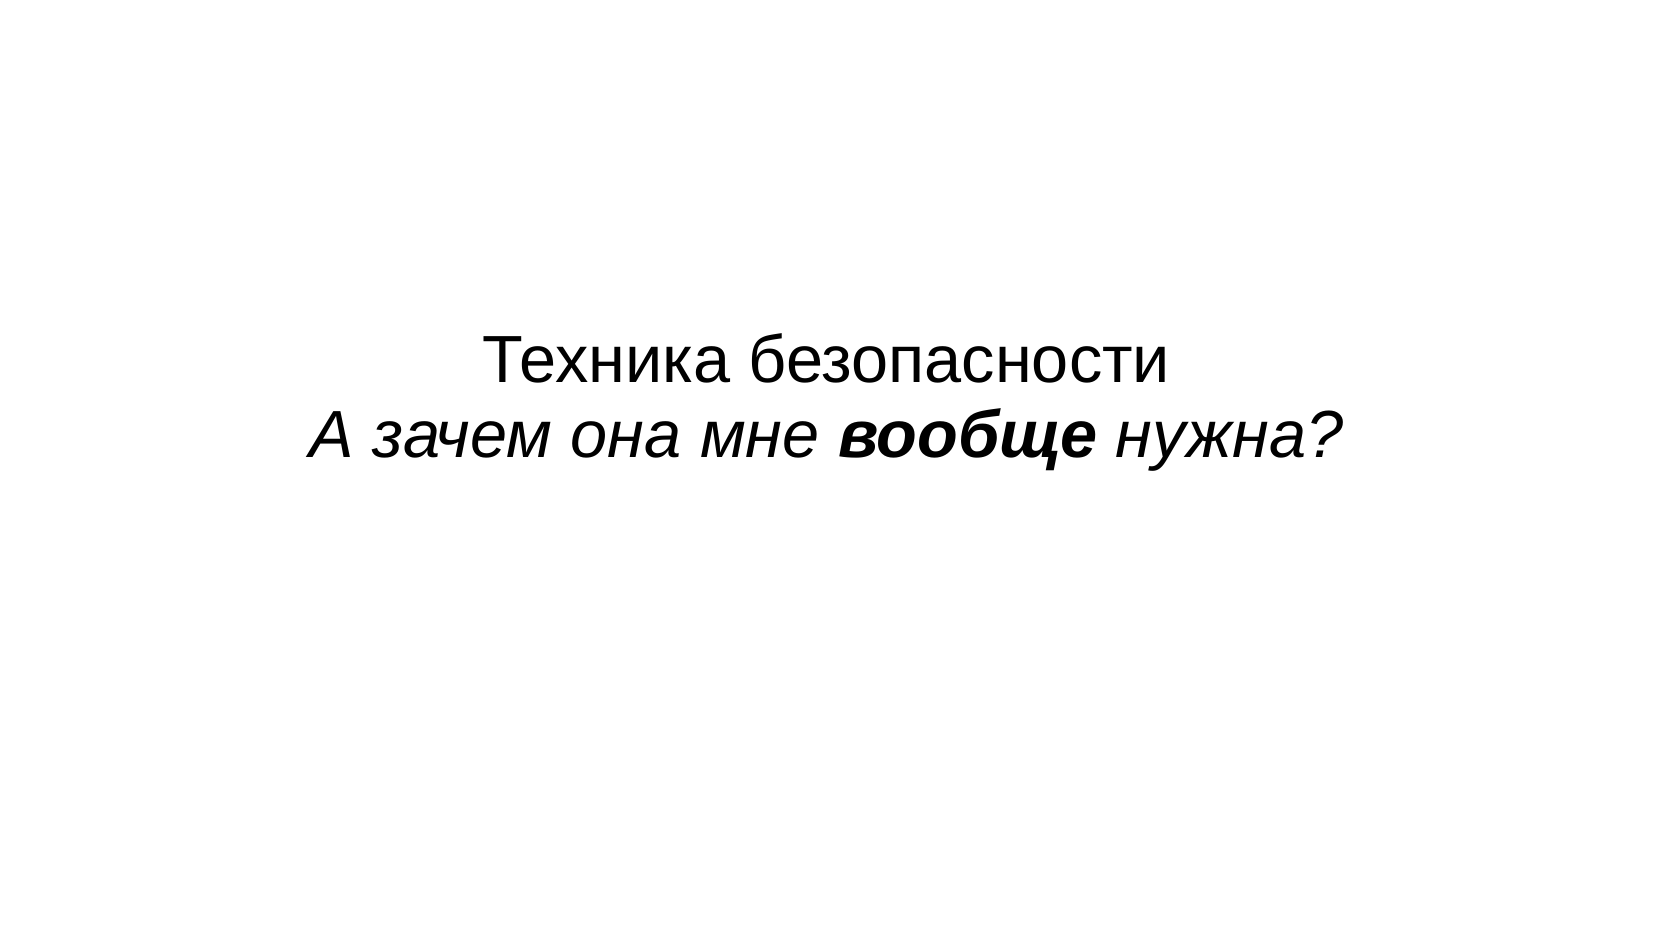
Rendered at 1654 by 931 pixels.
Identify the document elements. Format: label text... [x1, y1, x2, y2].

subtitle Техника безопасности А зачем она мне вообще нужна? [82, 37, 1571, 757]
